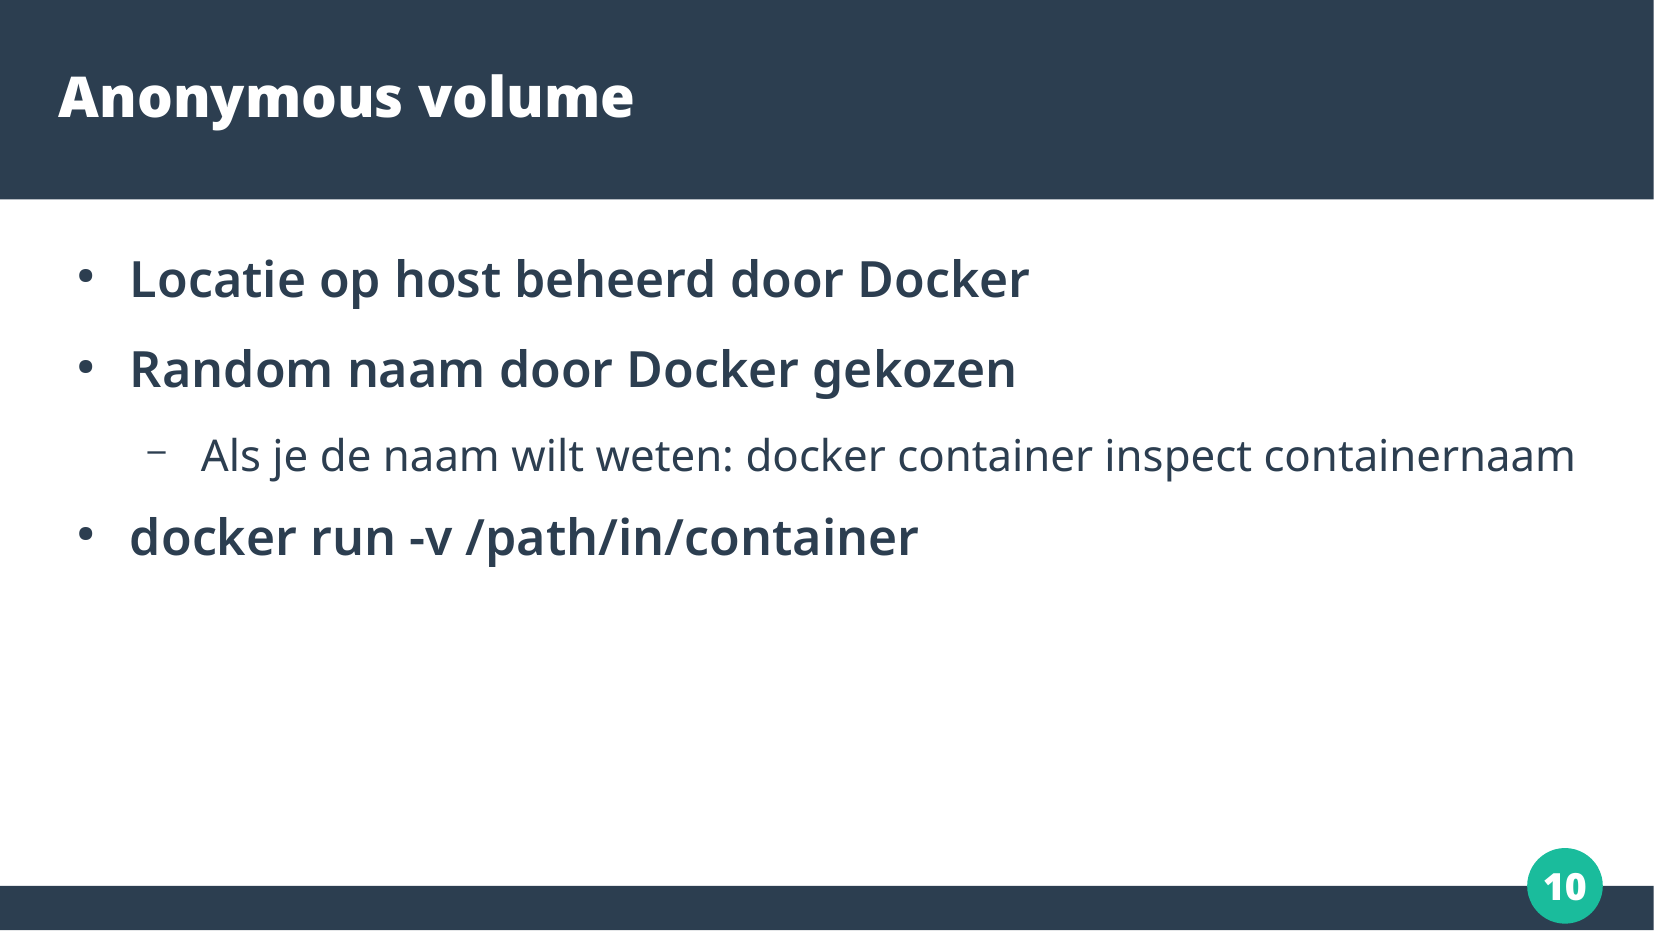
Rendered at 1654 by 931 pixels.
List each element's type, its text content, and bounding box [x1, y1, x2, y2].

list Locatie op host beheerd door Docker Random naam door Docker gekozen Als je de naam wilt weten: docker container inspect containernaam docker run -v /path/in/container [59, 243, 1595, 864]
title Anonymous volume [59, 37, 1595, 156]
